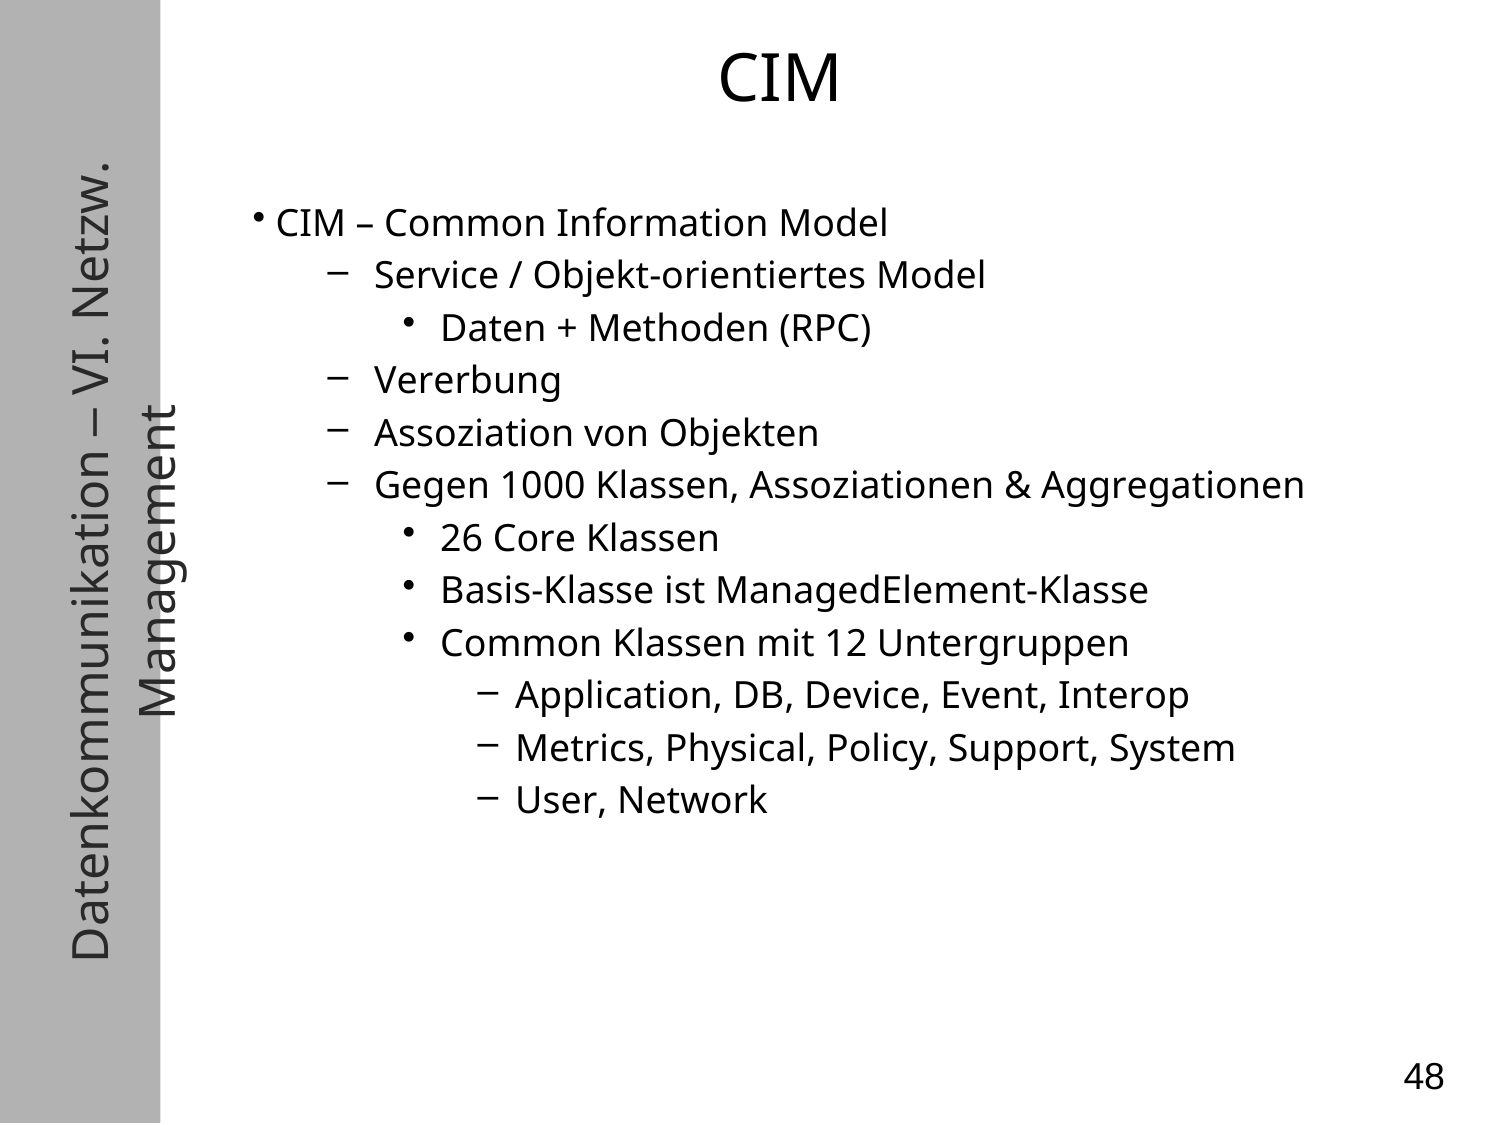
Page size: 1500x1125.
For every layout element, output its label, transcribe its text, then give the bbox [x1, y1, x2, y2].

text_box CIM – Common Information Model Service / Objekt-orientiertes Model Daten + Methoden (RPC) Vererbung Assoziation von Objekten Gegen 1000 Klassen, Assoziationen & Aggregationen 26 Core Klassen Basis-Klasse ist ManagedElement-Klasse Common Klassen mit 12 Untergruppen Application, DB, Device, Event, Interop Metrics, Physical, Policy, Support, System User, Network [237, 187, 1448, 740]
text_box CIM [429, 27, 1130, 123]
text_box Datenkommunikation – VI. Netzw. Management [47, 1, 178, 1124]
text_box <number> [1403, 1056, 1479, 1106]
text_box [0, 0, 160, 1123]
